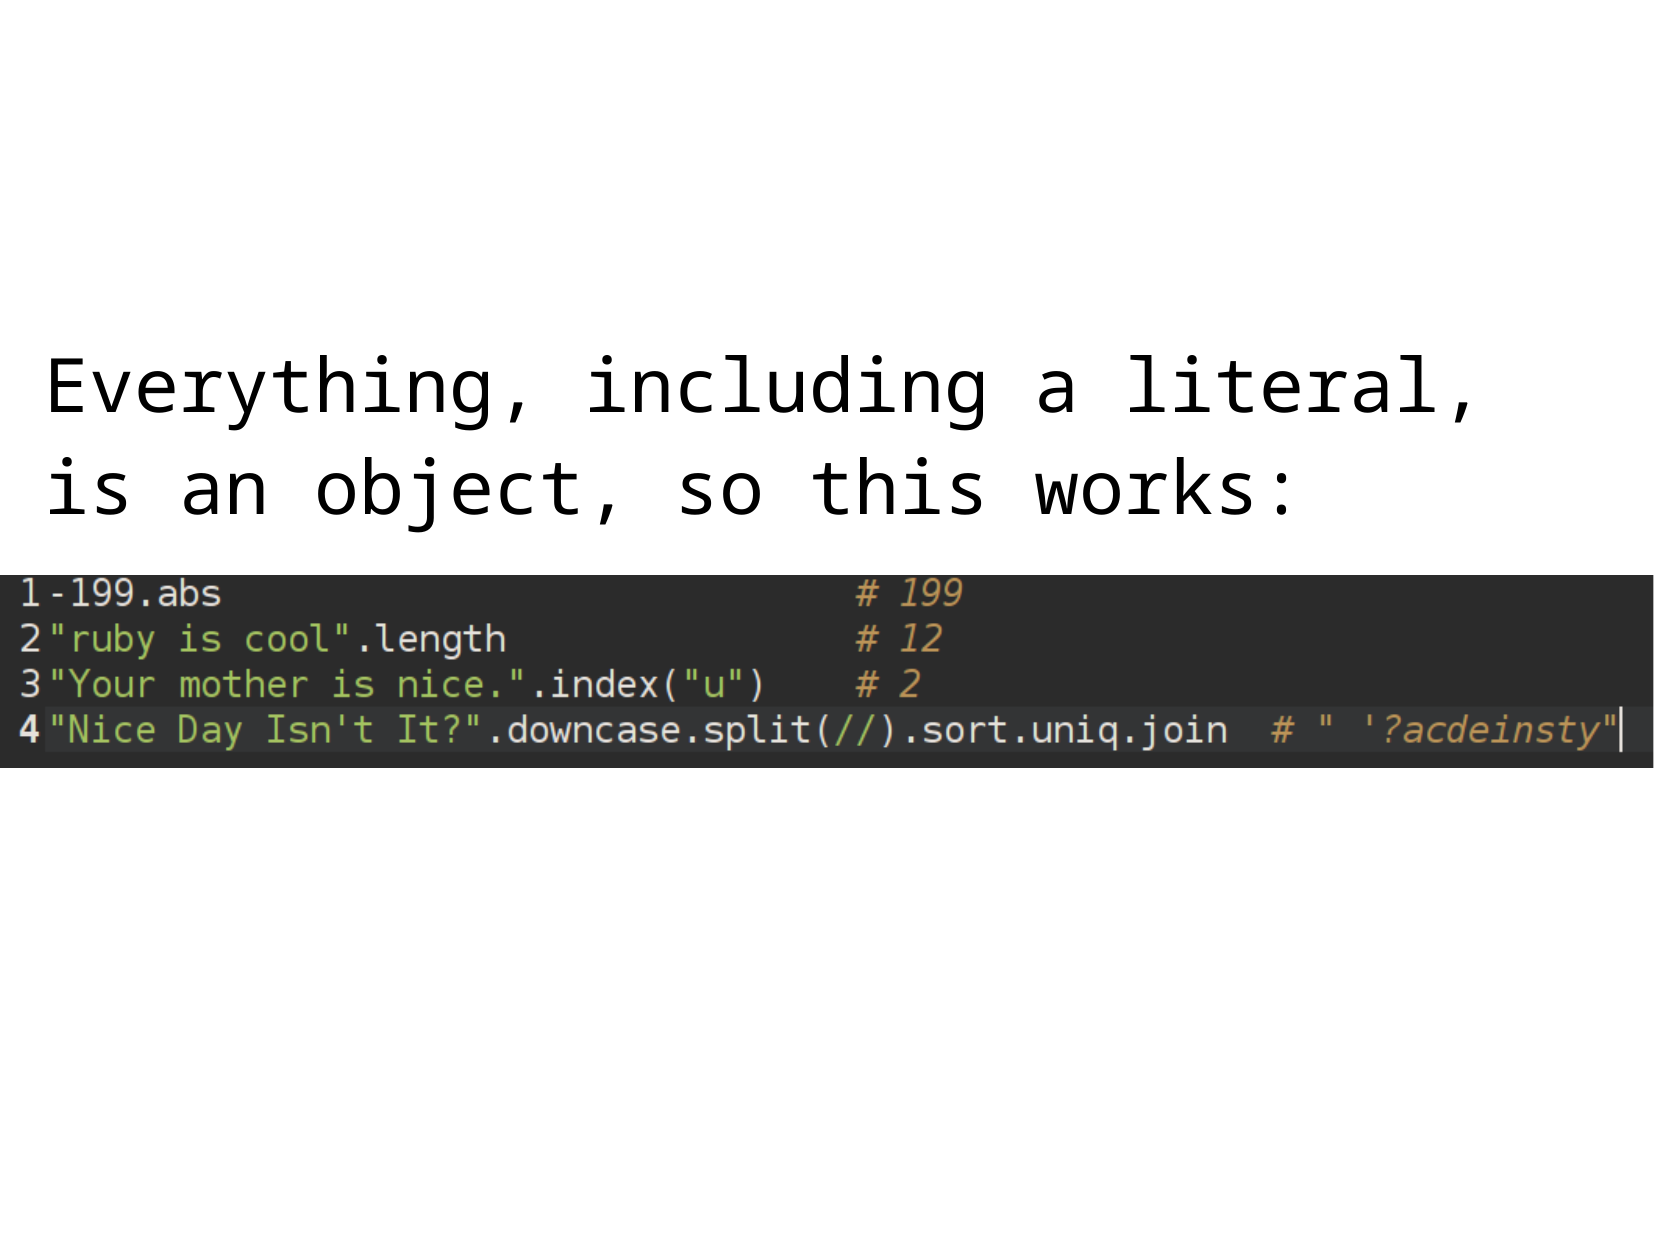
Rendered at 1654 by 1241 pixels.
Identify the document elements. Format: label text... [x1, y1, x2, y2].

picture [0, 575, 1654, 768]
text_box Everything, including a literal, is an object, so this works: [29, 324, 1625, 575]
